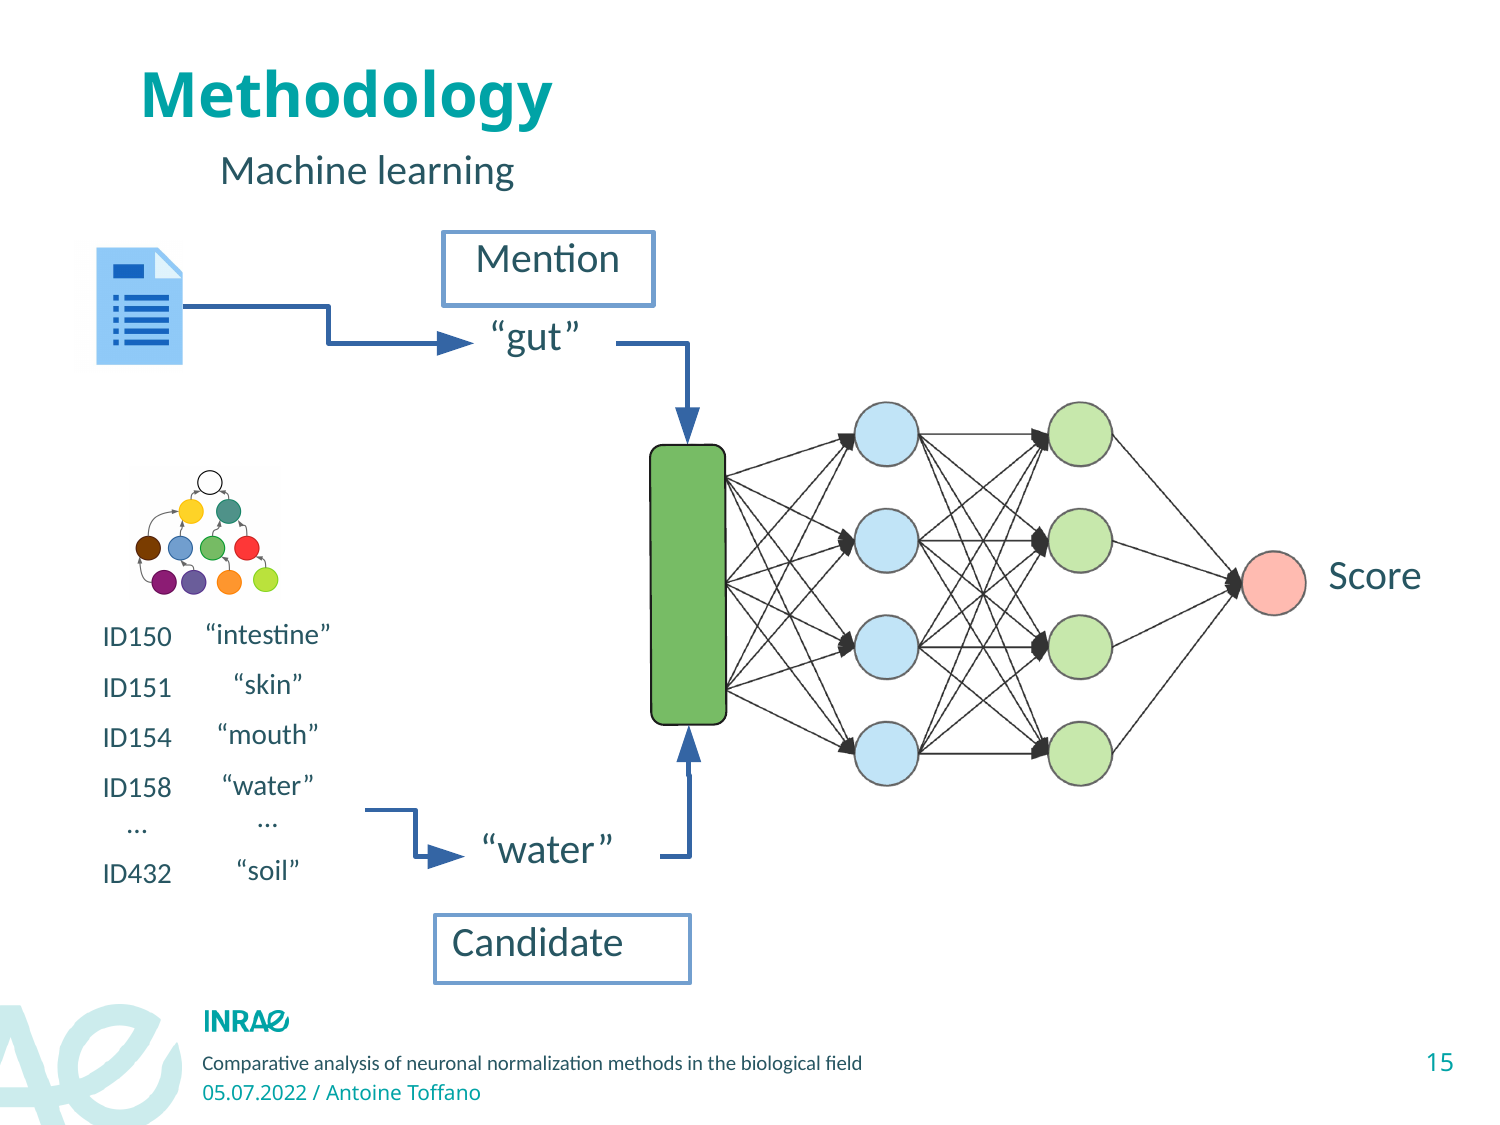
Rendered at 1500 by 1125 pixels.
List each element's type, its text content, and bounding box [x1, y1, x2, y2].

text_box “gut” [474, 311, 617, 376]
picture [74, 239, 183, 373]
picture [129, 466, 281, 601]
picture [635, 394, 688, 791]
picture [689, 394, 1338, 791]
text_box Mention [443, 231, 654, 306]
text_box Candidate [435, 915, 691, 984]
text_box “intestine” “skin” “mouth” “water” … “soil” [170, 615, 366, 1006]
text_box Score [1270, 550, 1481, 620]
picture [0, 996, 328, 1125]
text_box Machine learning [205, 140, 1396, 253]
text_box “water” [465, 825, 661, 889]
text_box [650, 444, 727, 725]
text_box Methodology [139, 24, 1396, 170]
text_box ID150 ID151 ID154 ID158 ... ID432 [56, 617, 218, 931]
